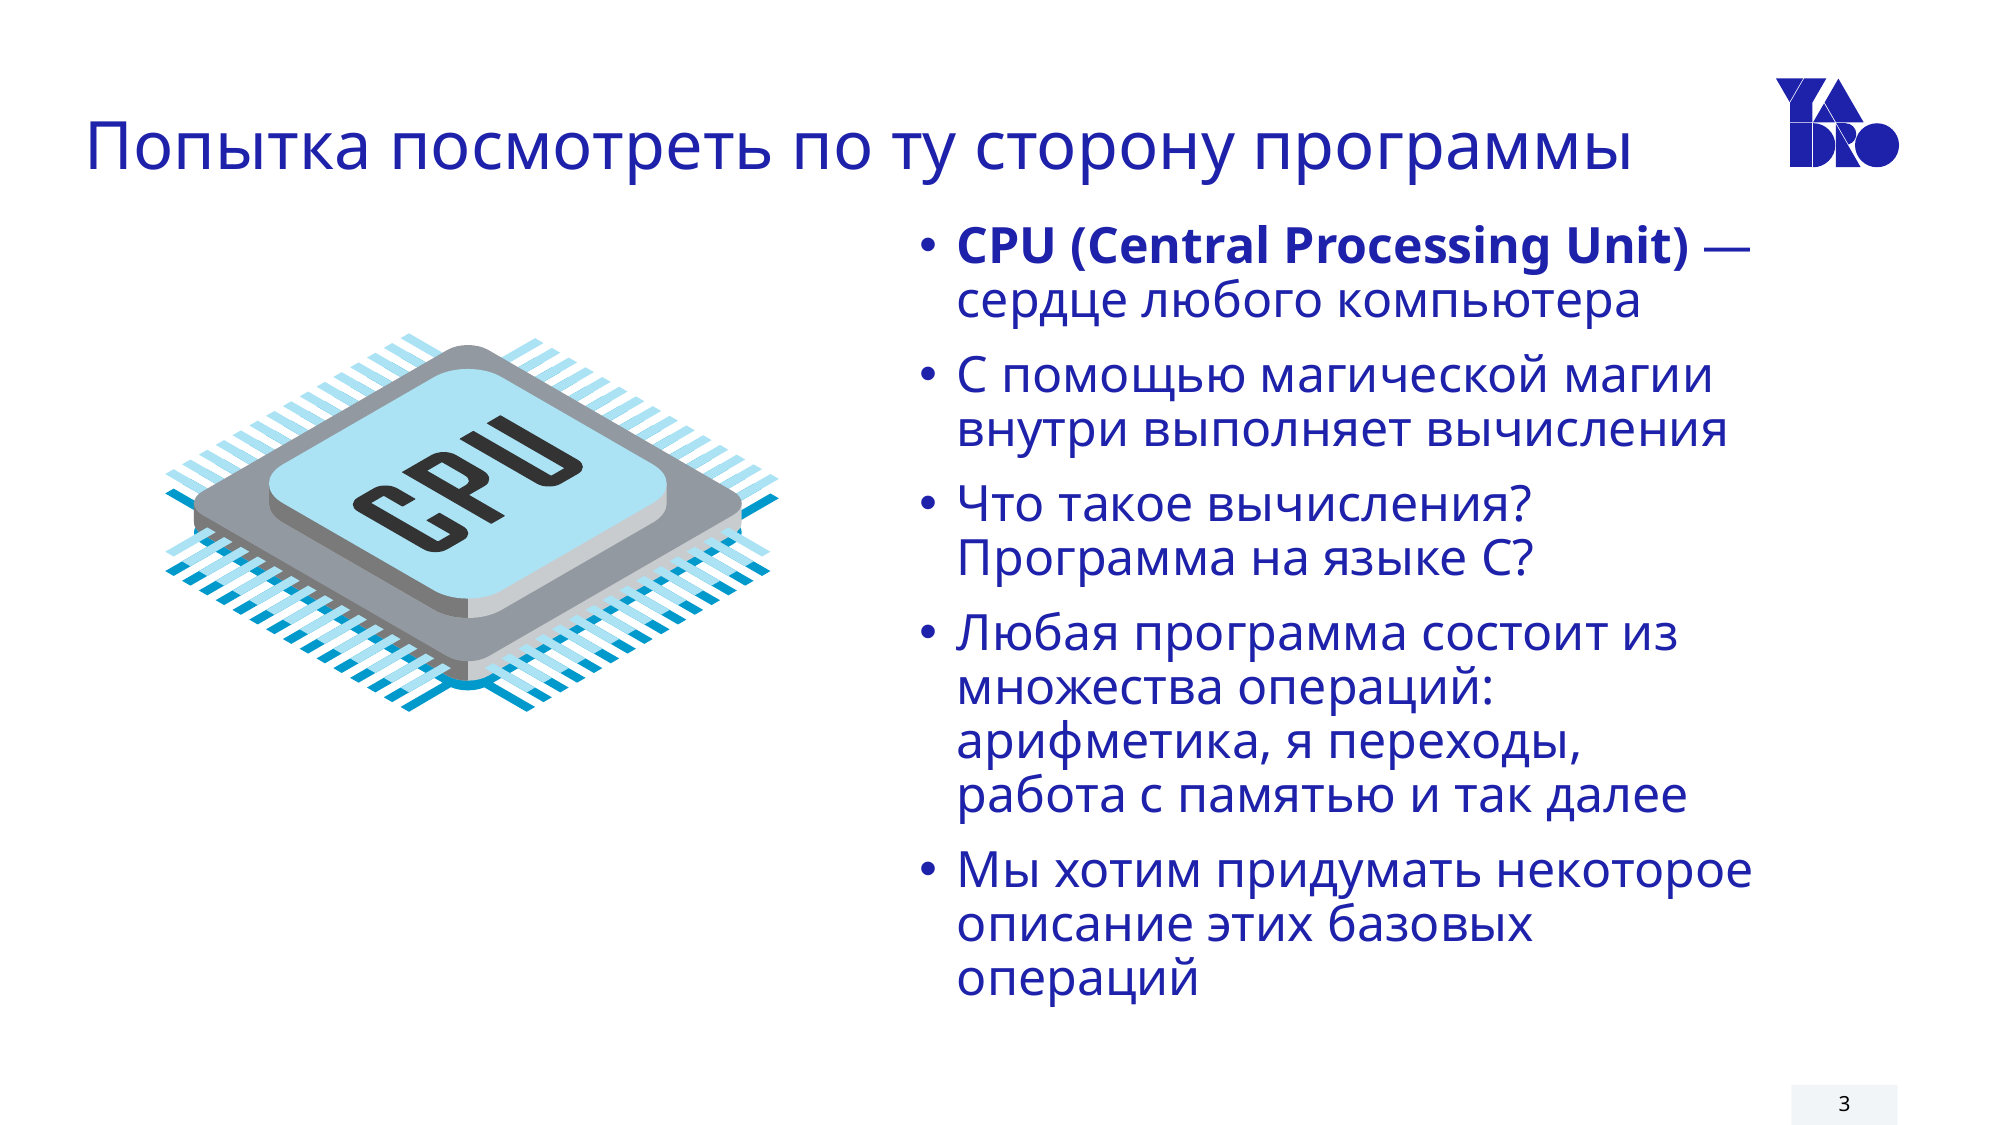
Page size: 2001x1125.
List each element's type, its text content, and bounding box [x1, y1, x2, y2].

list CPU (Сentral Processing Unit) — сердце любого компьютера С помощью магической магии внутри выполняет вычисления Что такое вычисления? Программа на языке С? Любая программа состоит из множества операций: арифметика, я переходы, работа с памятью и так далее Мы хотим придумать некоторое описание этих базовых операций [919, 220, 1764, 915]
title Попытка посмотреть по ту сторону программы [84, 109, 1674, 205]
picture [164, 332, 781, 714]
